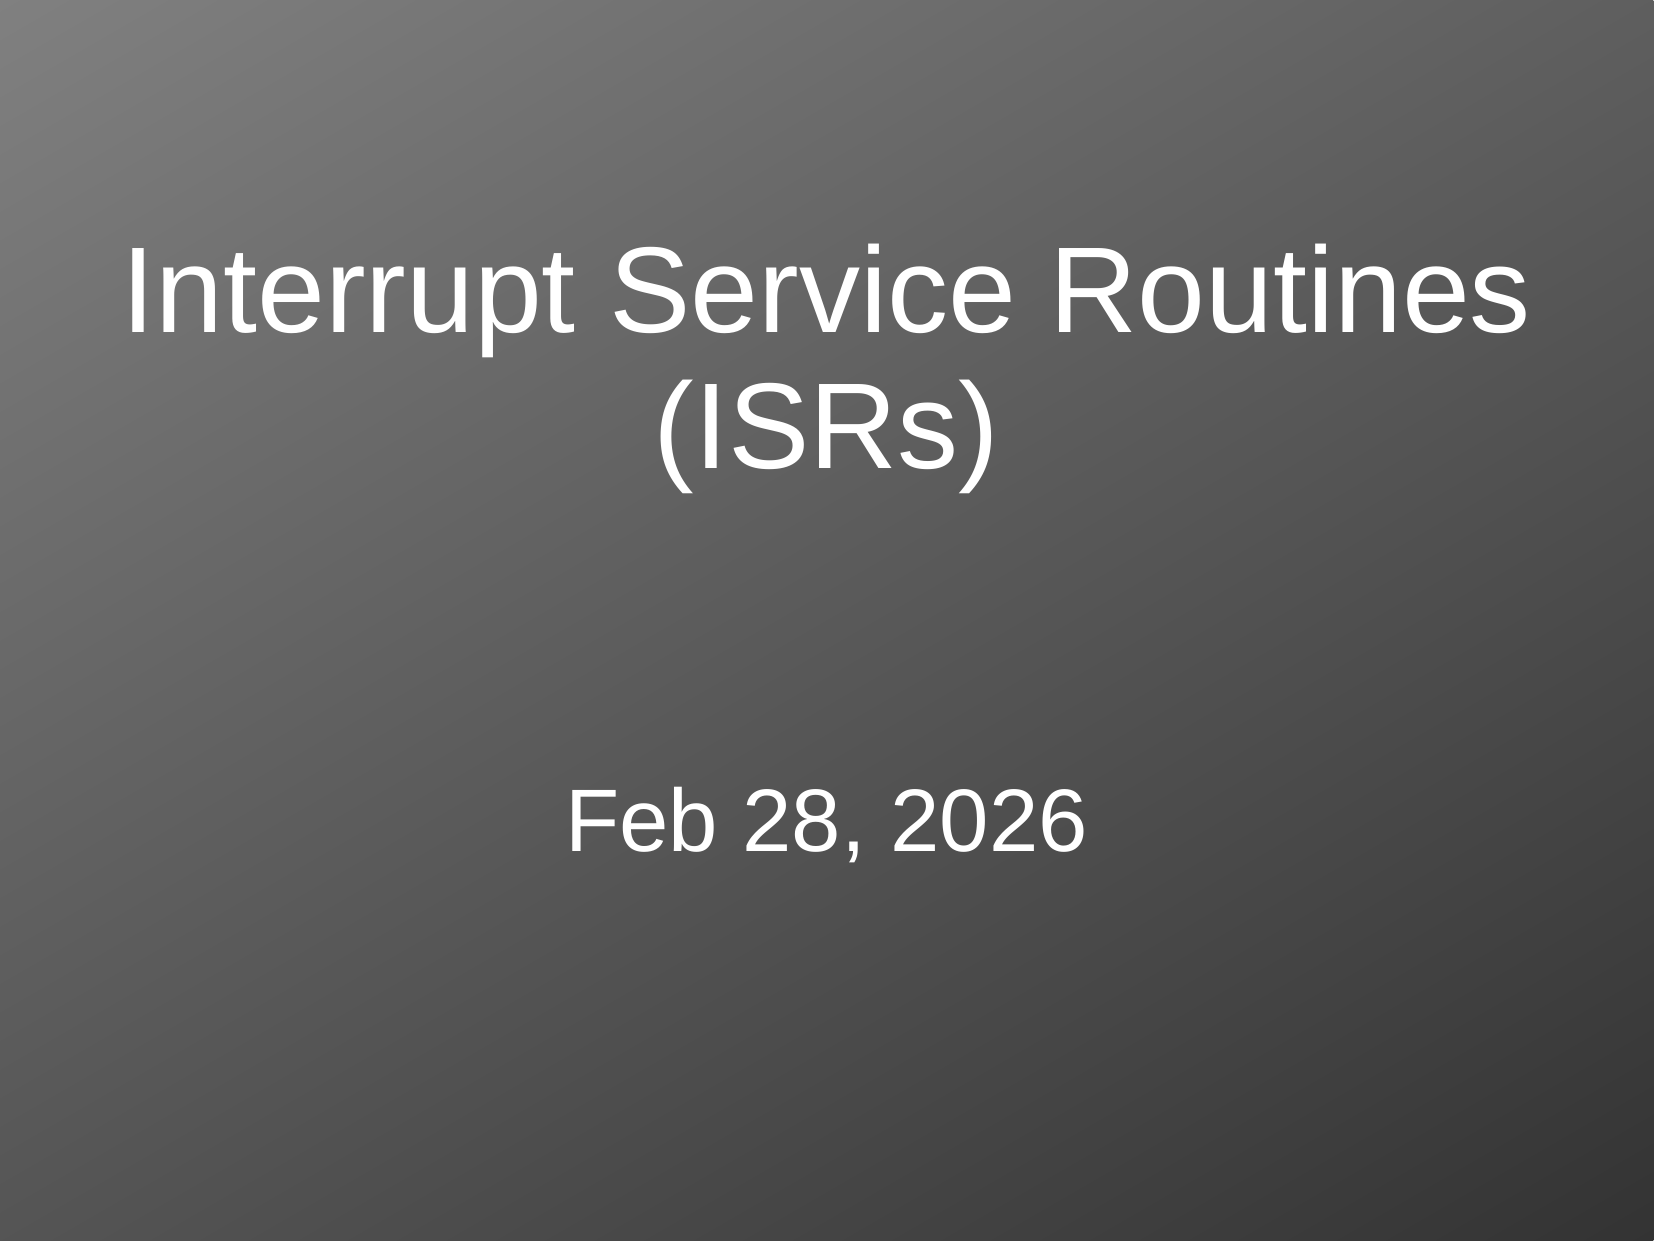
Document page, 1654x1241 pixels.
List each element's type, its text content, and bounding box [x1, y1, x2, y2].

title Interrupt Service Routines (ISRs) [82, 175, 1571, 519]
subtitle Feb 28, 2026 [82, 519, 1571, 1122]
